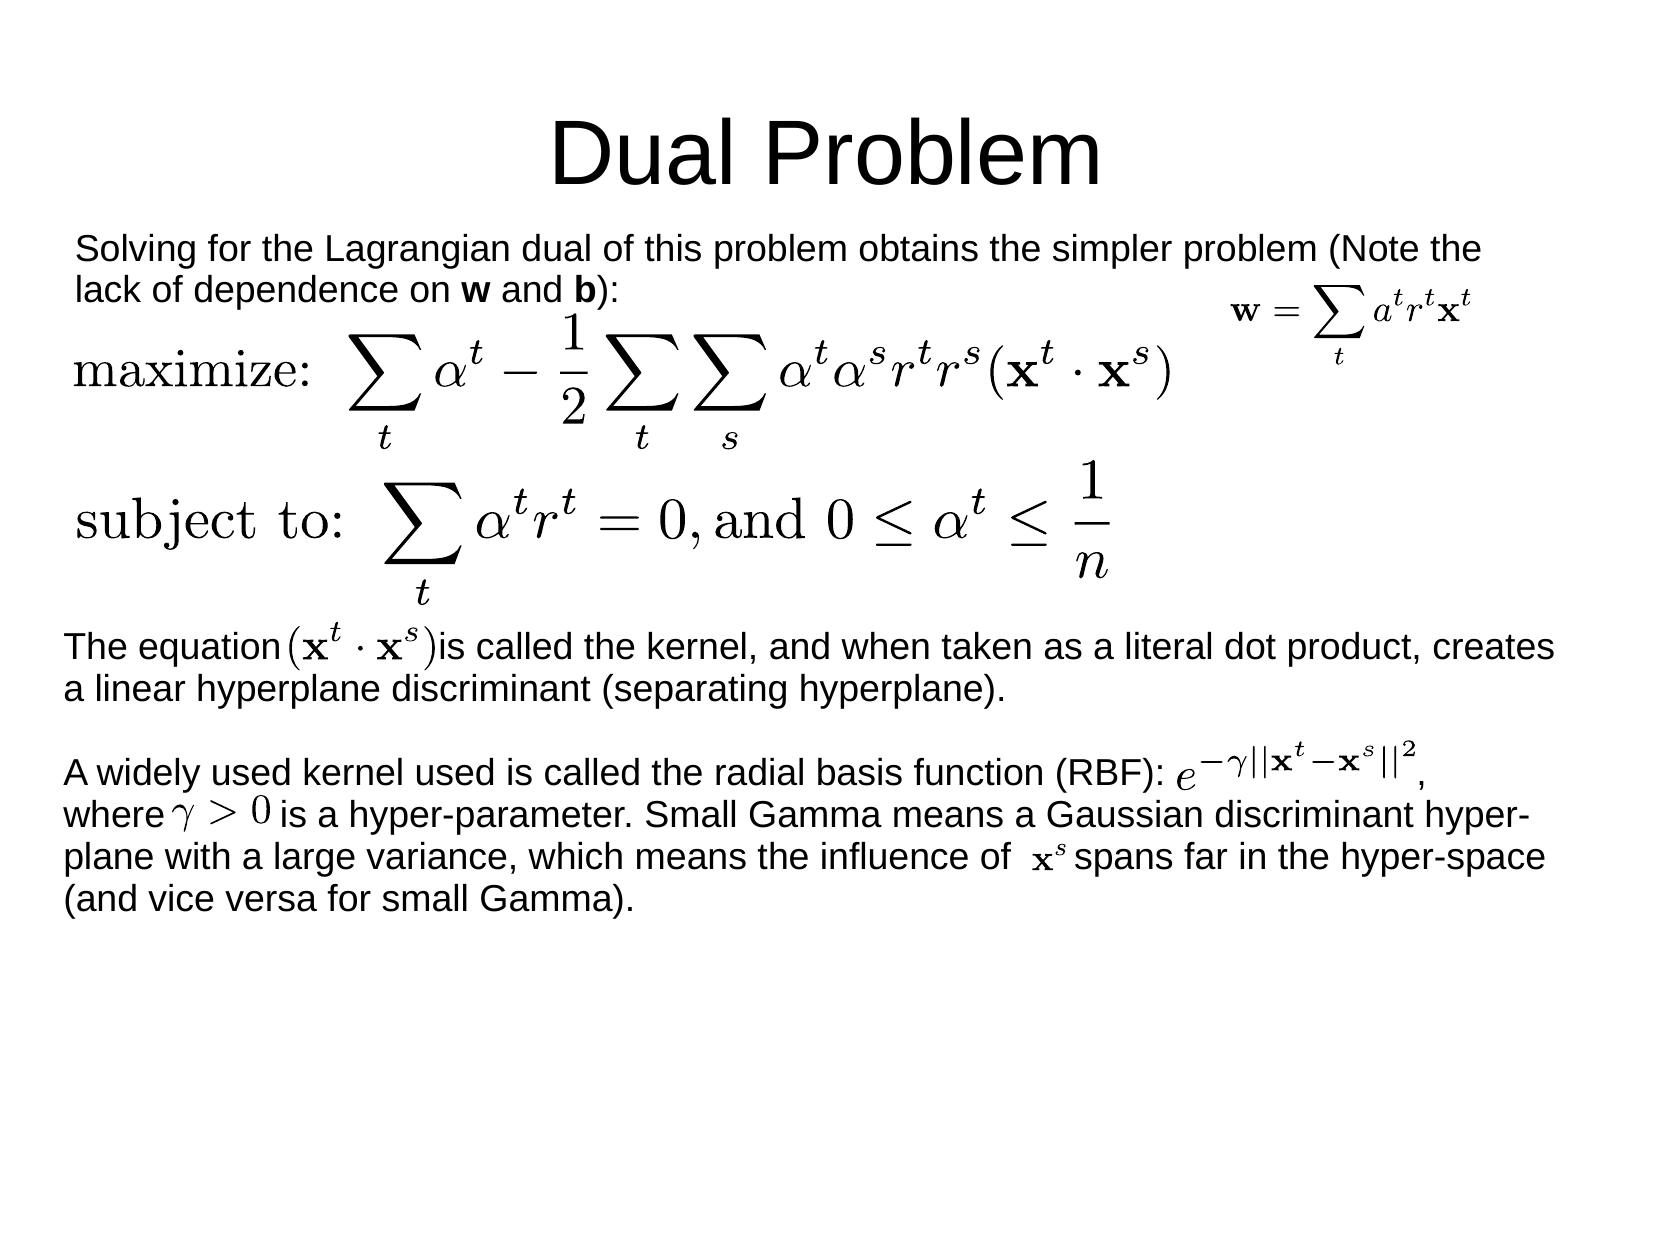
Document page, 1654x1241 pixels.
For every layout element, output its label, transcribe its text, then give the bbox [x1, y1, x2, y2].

text_box Solving for the Lagrangian dual of this problem obtains the simpler problem (Note the lack of dependence on w and b): [59, 219, 1515, 466]
text_box [75, 459, 1110, 584]
text_box [1175, 740, 1415, 791]
text_box [1031, 843, 1066, 871]
text_box [72, 313, 1170, 450]
text_box [171, 794, 270, 832]
text_box The equation is called the kernel, and when taken as a literal dot product, creates a linear hyperplane discriminant (separating hyperplane). A widely used kernel used is called the radial basis function (RBF): , where is a hyper-parameter. Small Gamma means a Gaussian discriminant hyper-plane with a large variance, which means the influence of spans far in the hyper-space (and vice versa for small Gamma). [63, 584, 1575, 961]
text_box [1229, 285, 1471, 365]
title Dual Problem [82, 49, 1571, 257]
